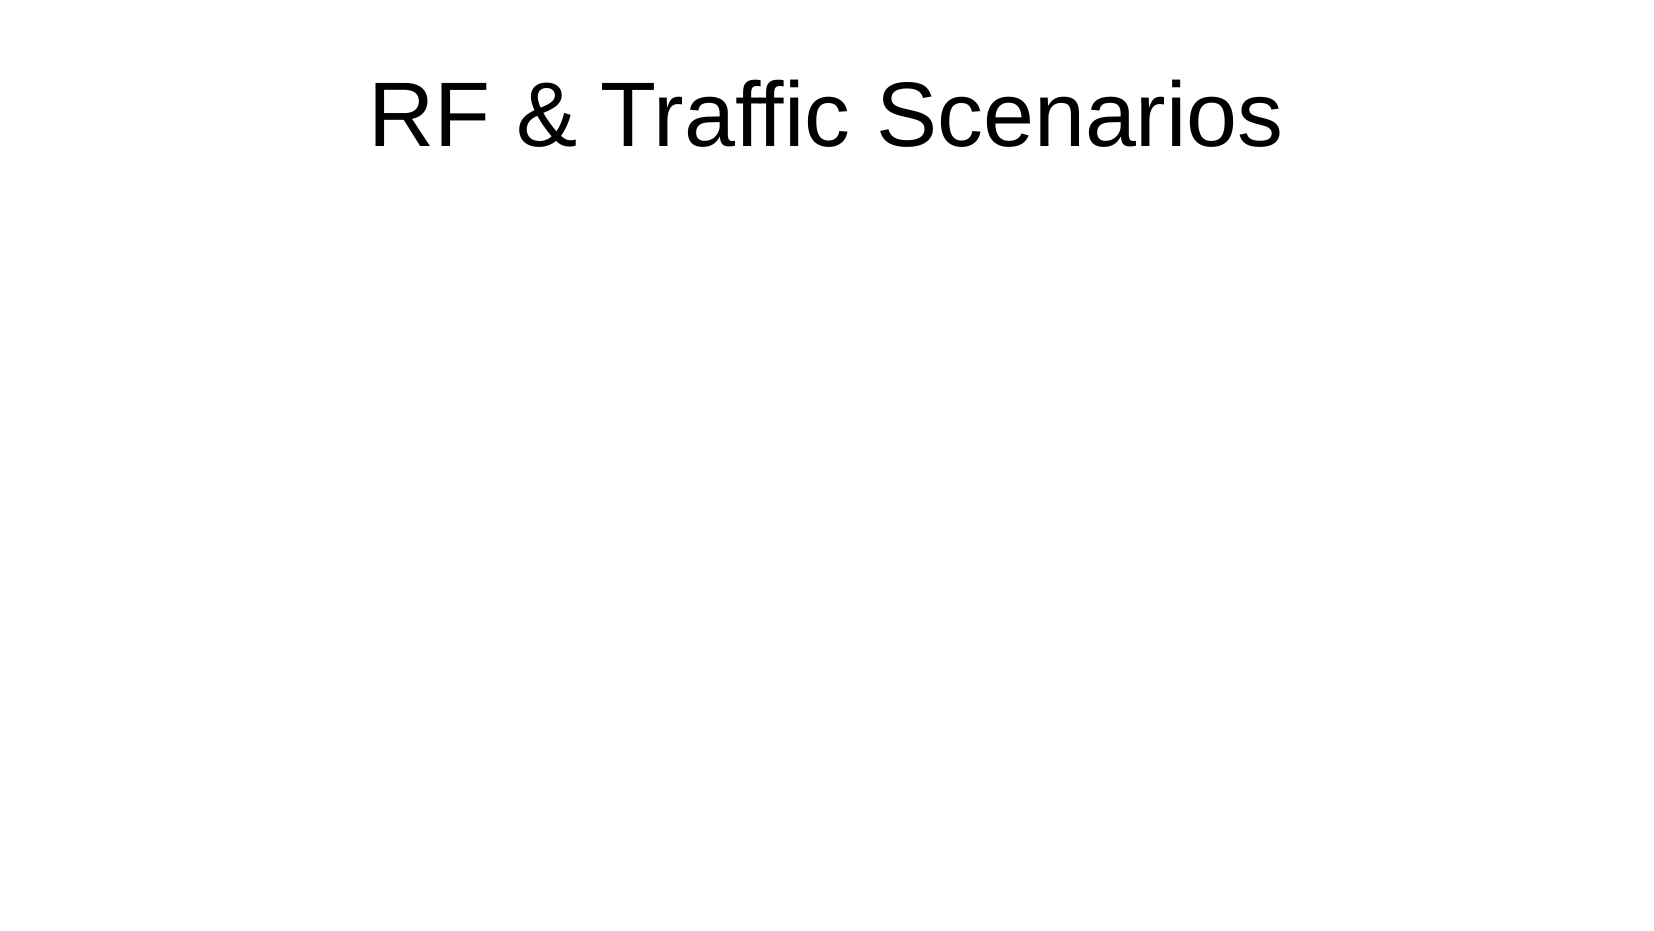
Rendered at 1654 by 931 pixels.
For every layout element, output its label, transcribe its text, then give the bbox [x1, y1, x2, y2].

title RF & Traffic Scenarios [82, 37, 1571, 193]
